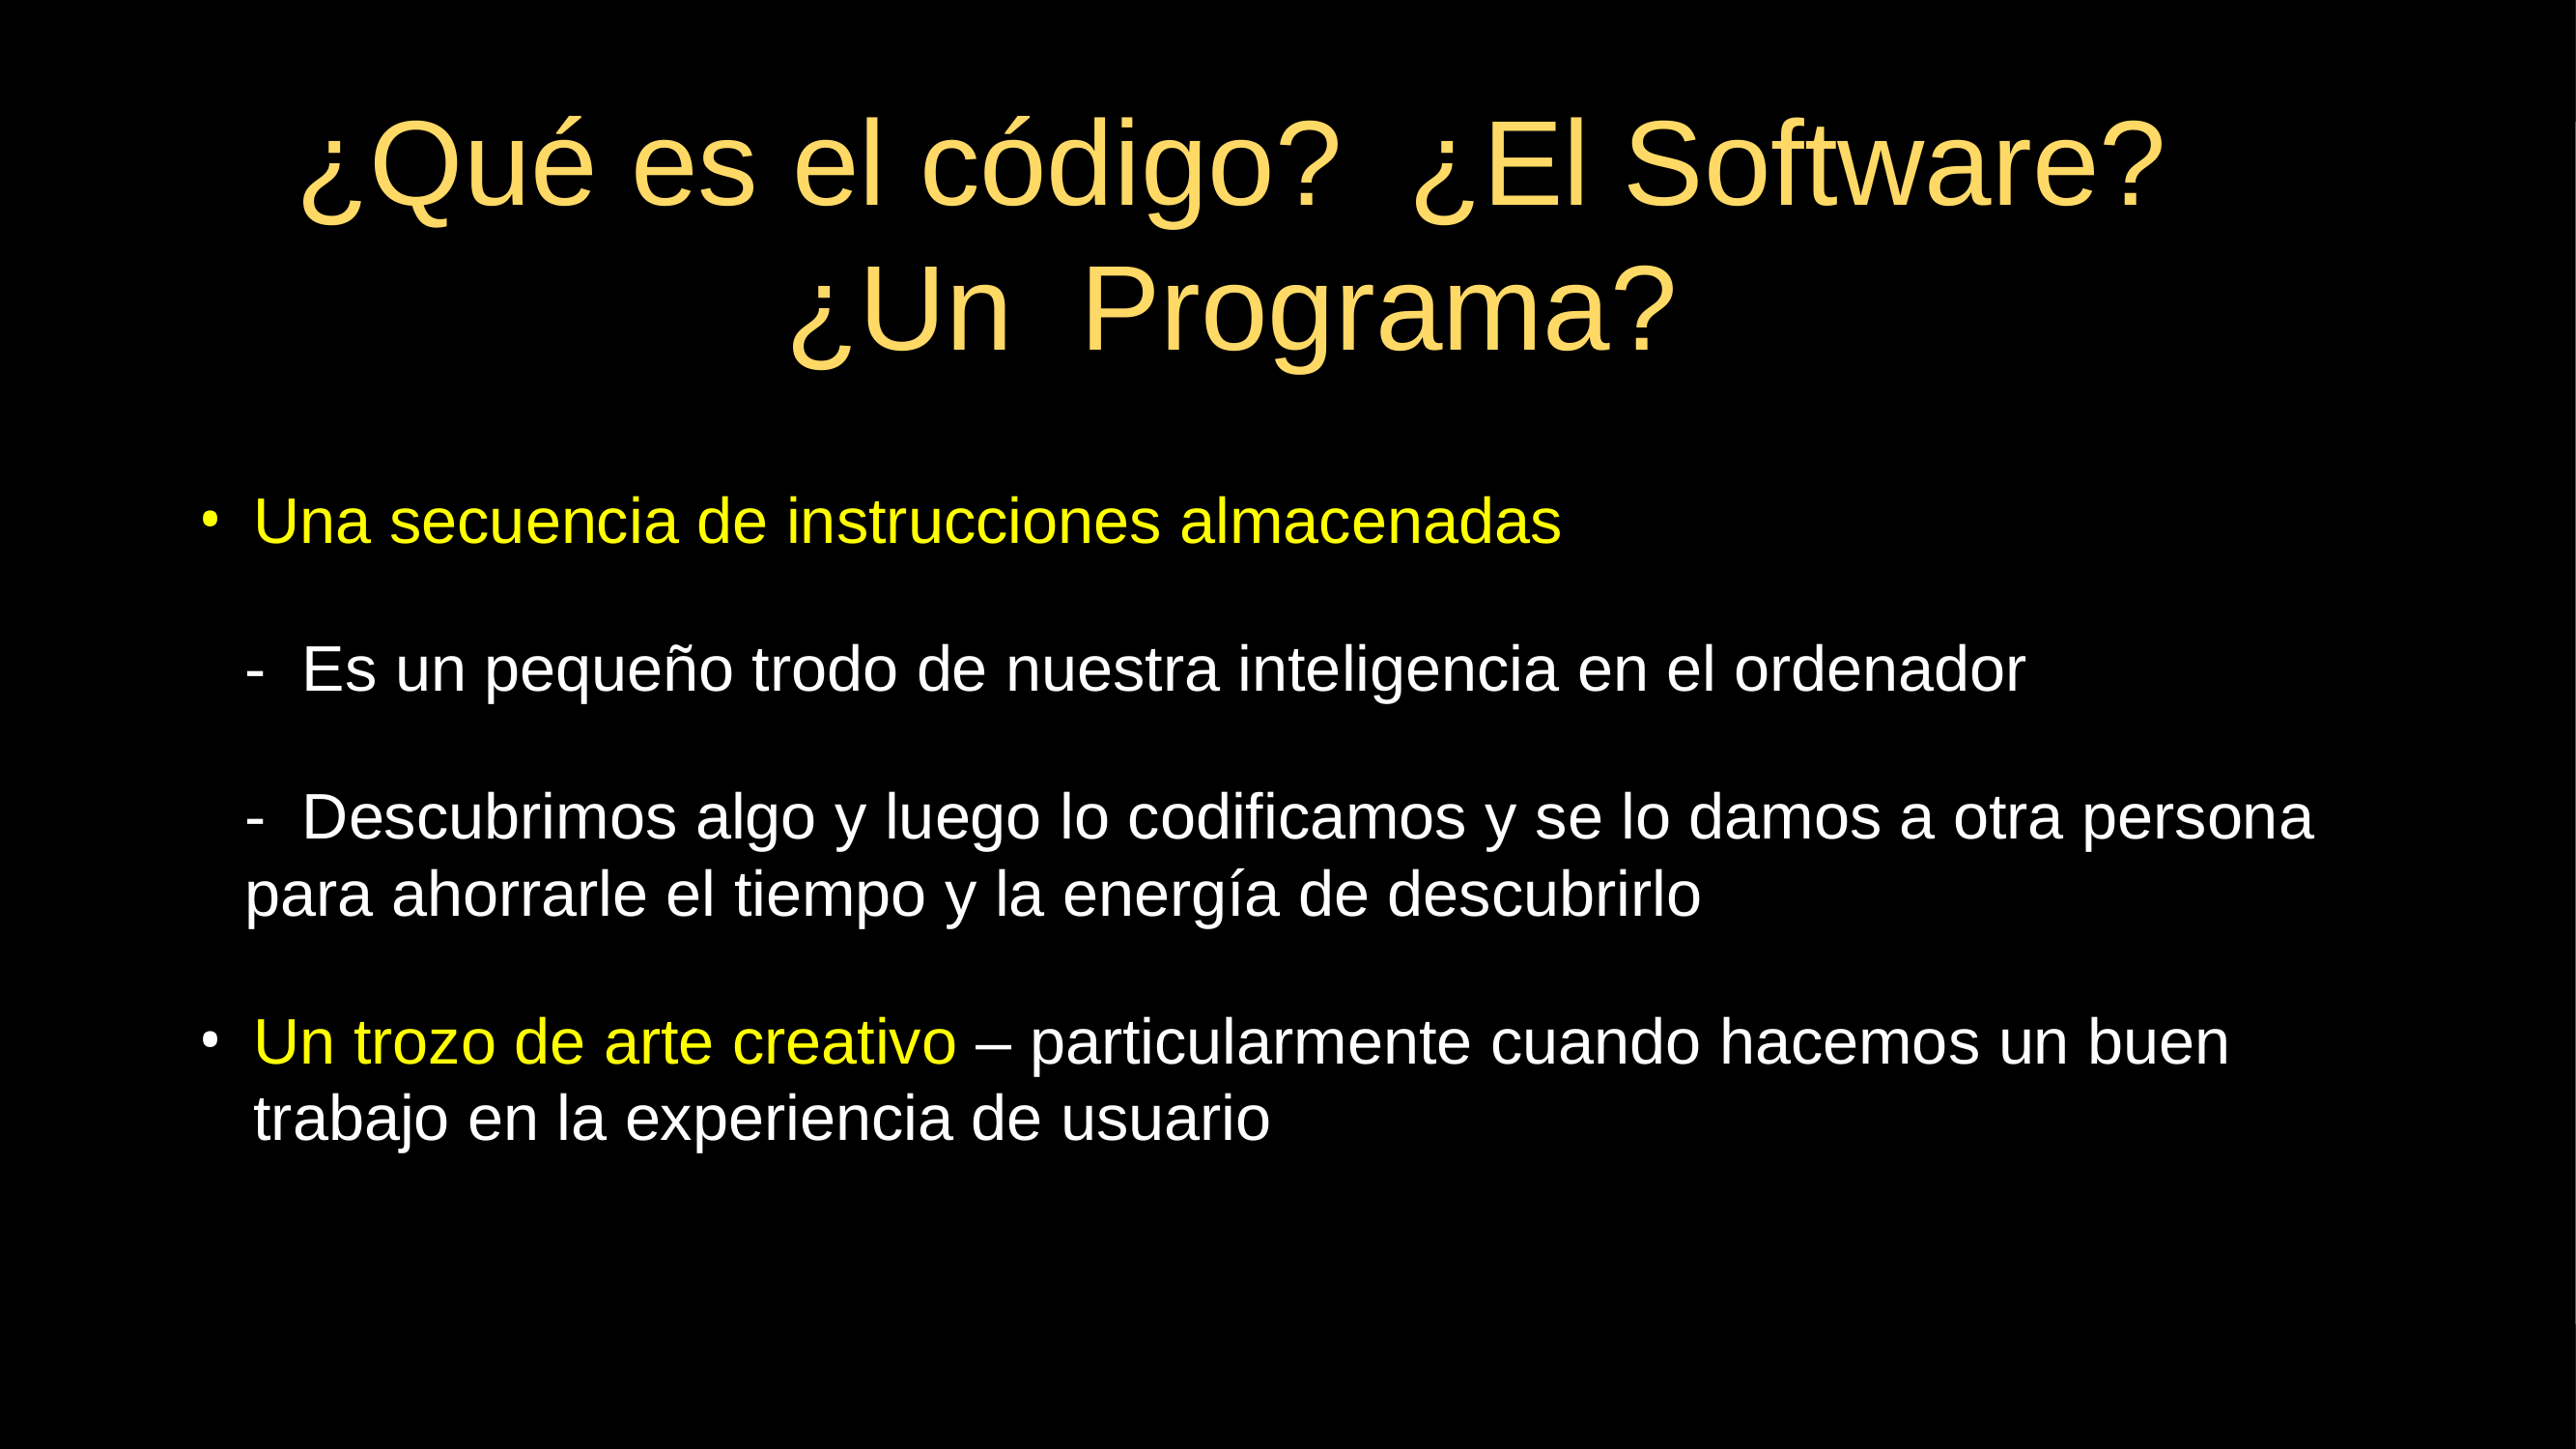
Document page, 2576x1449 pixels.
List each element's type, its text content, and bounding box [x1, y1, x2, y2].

title ¿Qué es el código? ¿El Software? ¿Un Programa? [205, 122, 2259, 338]
list Una secuencia de instrucciones almacenadas - Es un pequeño trodo de nuestra inteligencia en el ordenador - Descubrimos algo y luego lo codificamos y se lo damos a otra persona para ahorrarle el tiempo y la energía de descubrirlo Un trozo de arte creativo – particularmente cuando hacemos un buen trabajo en la experiencia de usuario [128, 338, 2448, 1294]
